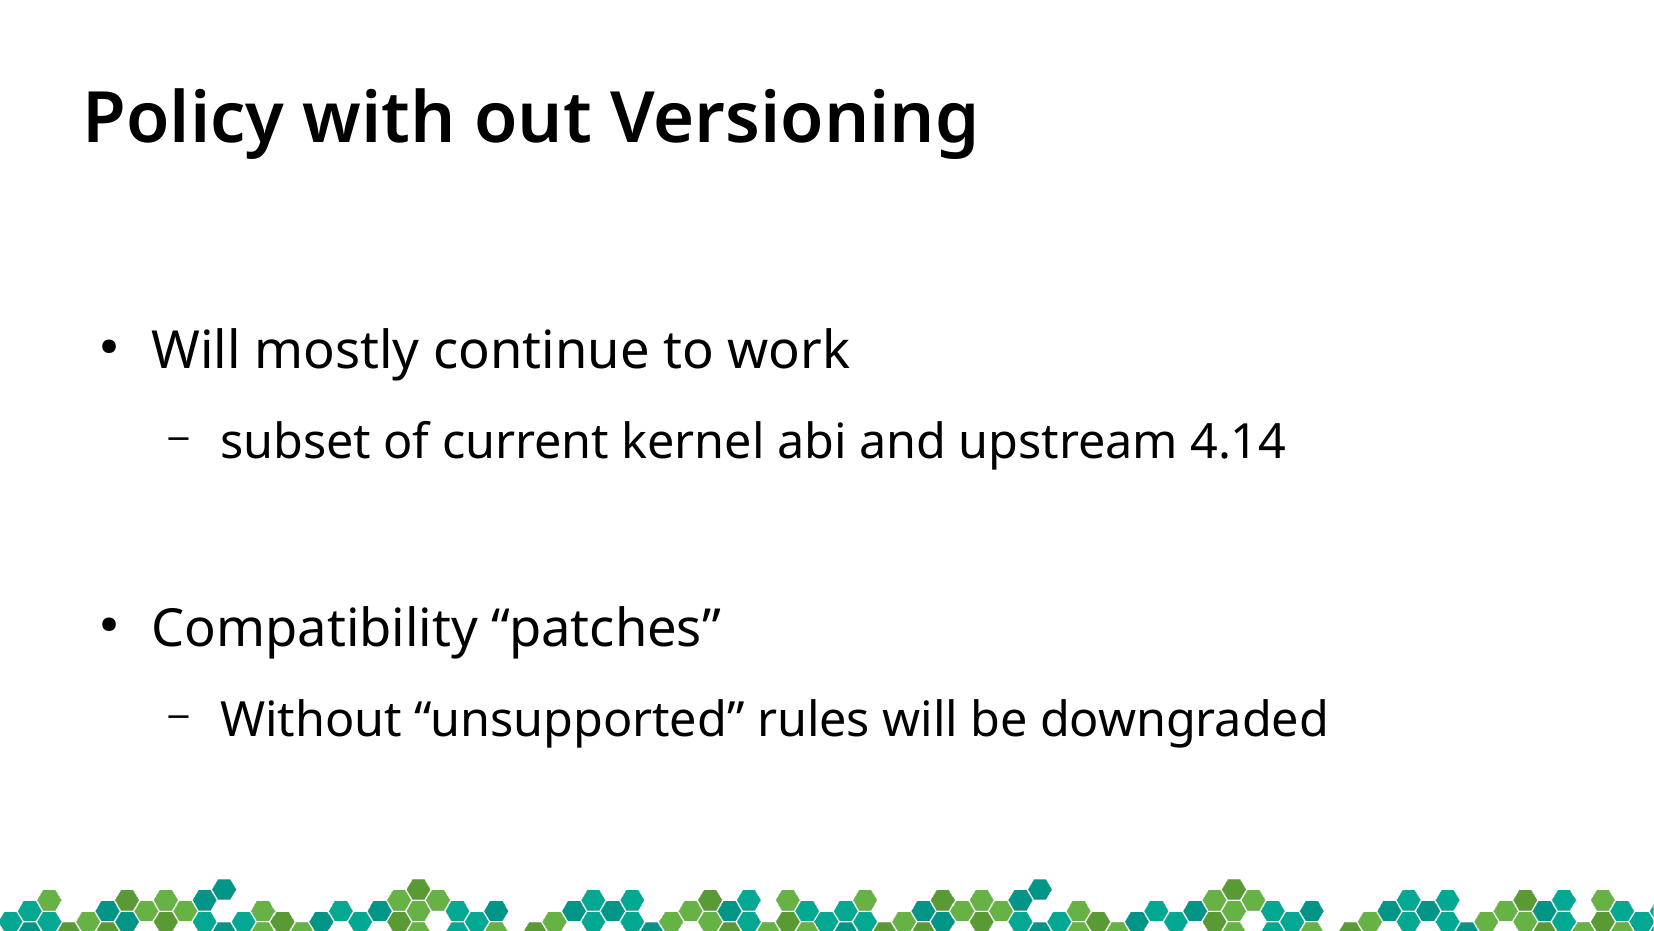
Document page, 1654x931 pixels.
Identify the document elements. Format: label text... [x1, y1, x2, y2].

picture [0, 871, 1654, 931]
list Will mostly continue to work subset of current kernel abi and upstream 4.14 Compatibility “patches” Without “unsupported” rules will be downgraded [82, 217, 1571, 758]
title Policy with out Versioning [82, 37, 1571, 193]
